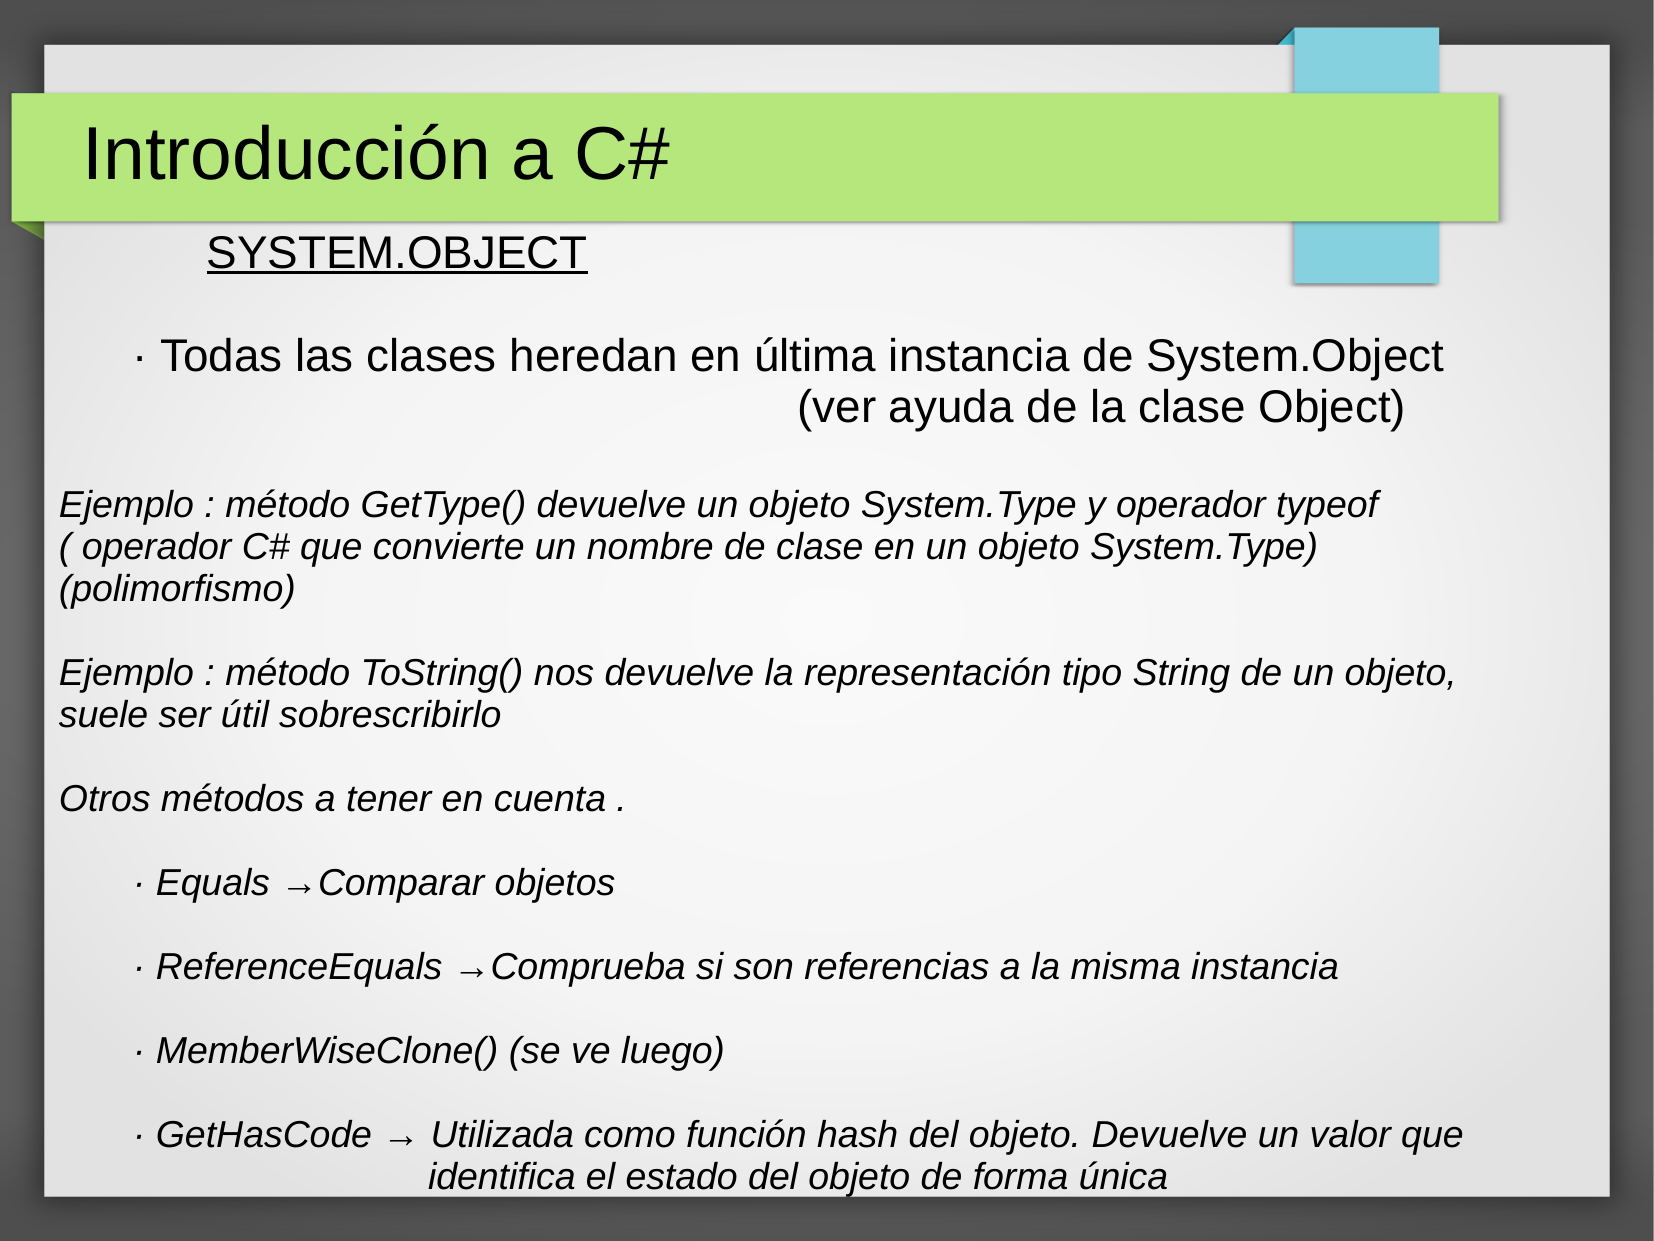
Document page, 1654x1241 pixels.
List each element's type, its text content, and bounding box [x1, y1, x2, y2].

title Introducción a C# [82, 94, 1264, 213]
text_box SYSTEM.OBJECT · Todas las clases heredan en última instancia de System.Object (ver ayuda de la clase Object) Ejemplo : método GetType() devuelve un objeto System.Type y operador typeof ( operador C# que convierte un nombre de clase en un objeto System.Type) (polimorfismo) Ejemplo : método ToString() nos devuelve la representación tipo String de un objeto, suele ser útil sobrescribirlo Otros métodos a tener en cuenta . · Equals →Comparar objetos · ReferenceEquals →Comprueba si son referencias a la misma instancia · MemberWiseClone() (se ve luego) · GetHasCode → Utilizada como función hash del objeto. Devuelve un valor que identifica el estado del objeto de forma única [59, 227, 1548, 1198]
picture [0, 0, 1654, 1241]
